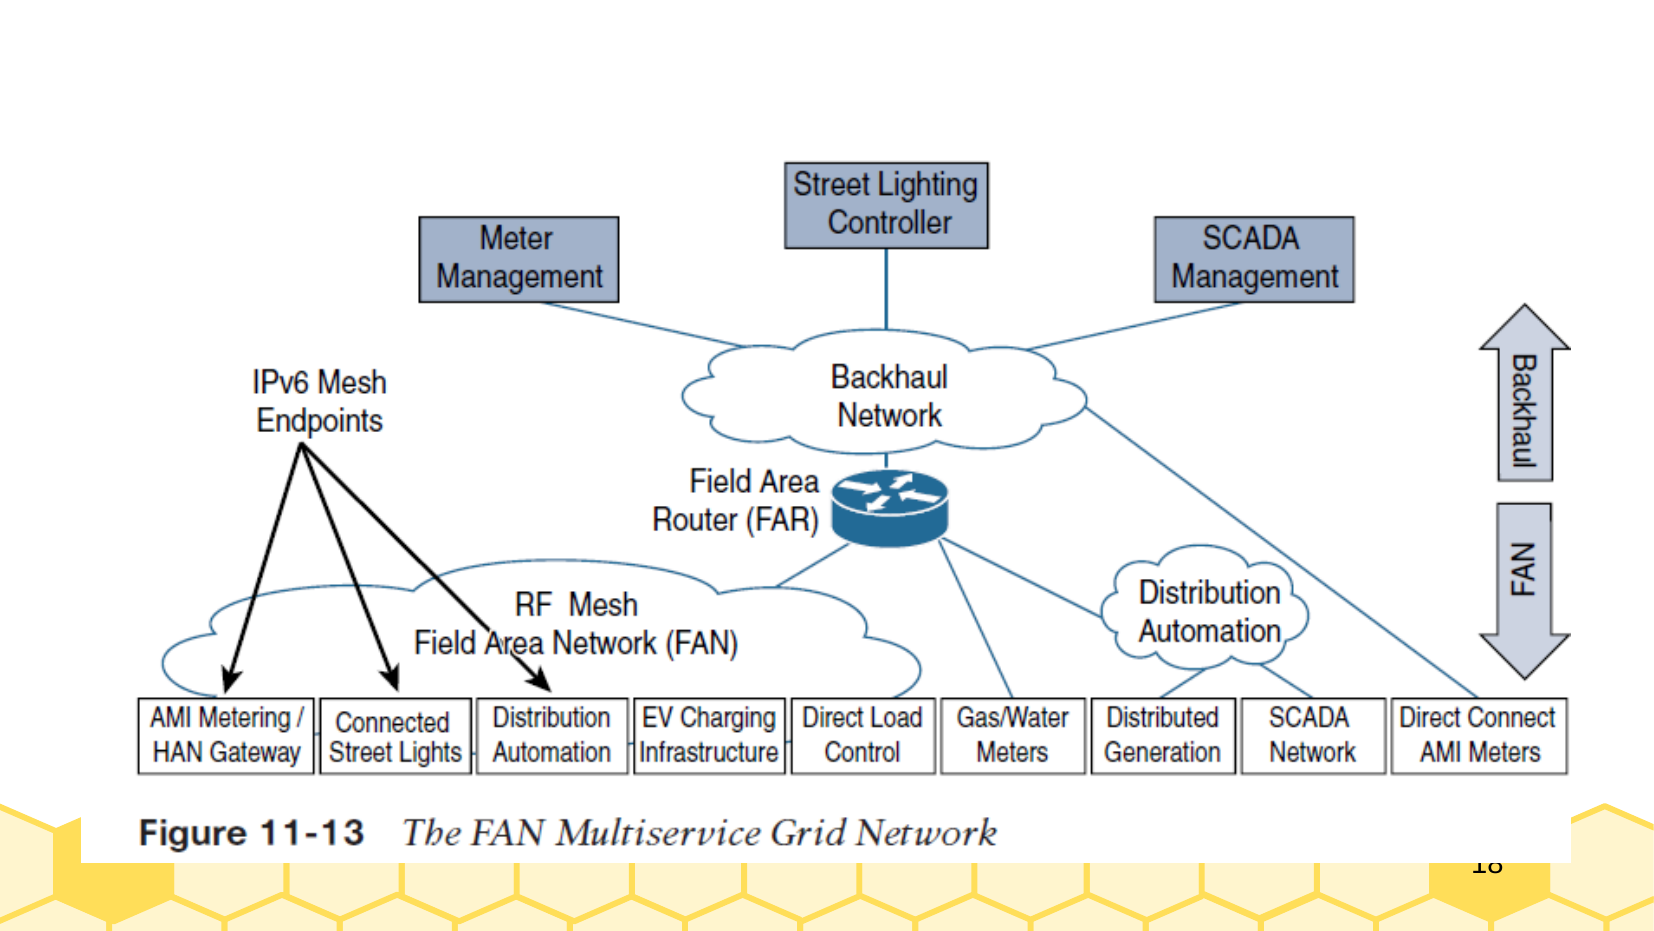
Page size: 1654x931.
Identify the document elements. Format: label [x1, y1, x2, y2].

picture [81, 74, 1571, 863]
